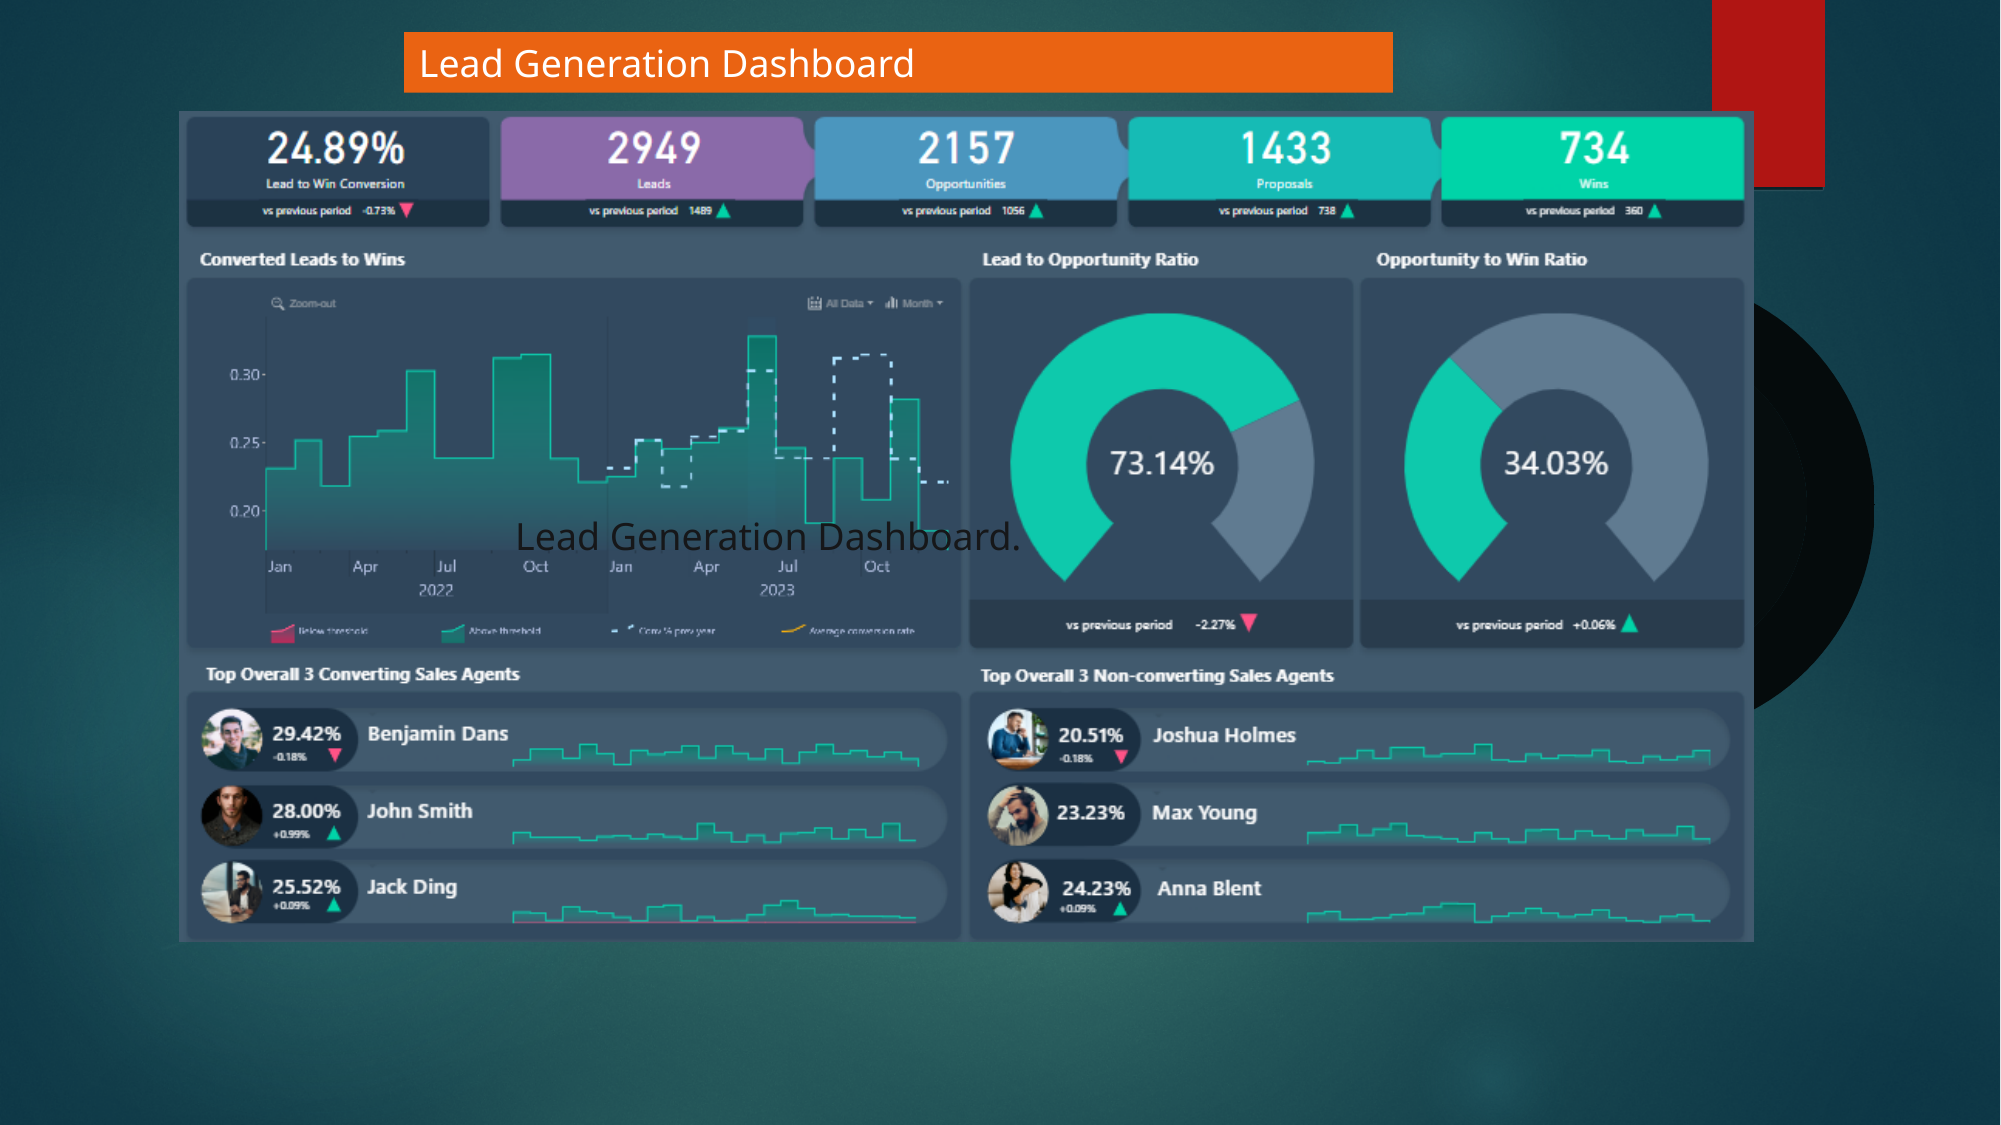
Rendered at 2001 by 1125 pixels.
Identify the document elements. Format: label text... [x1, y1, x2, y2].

text_box Lead Generation Dashboard. [500, 505, 1501, 566]
text_box Lead Generation Dashboard [404, 32, 1393, 93]
picture [179, 112, 1754, 942]
